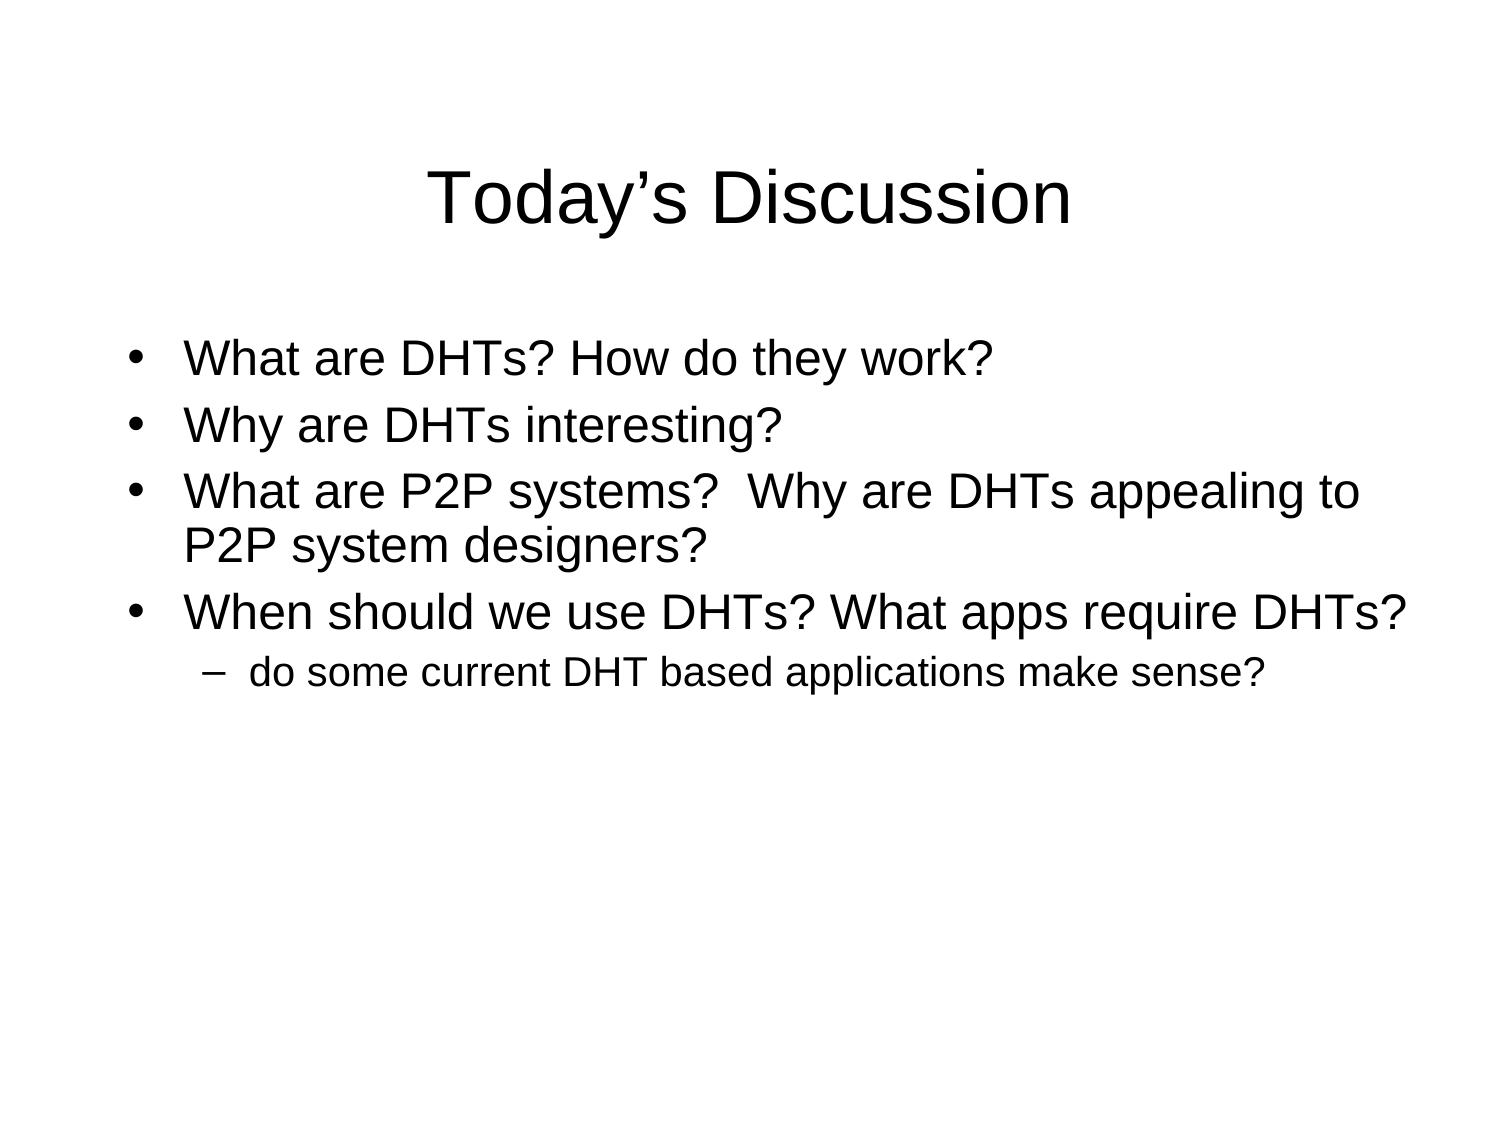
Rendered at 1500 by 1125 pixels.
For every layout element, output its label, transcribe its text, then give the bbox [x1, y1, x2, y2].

title Today’s Discussion [112, 99, 1388, 288]
list What are DHTs? How do they work? Why are DHTs interesting? What are P2P systems? Why are DHTs appealing to P2P system designers? When should we use DHTs? What apps require DHTs? do some current DHT based applications make sense? [112, 324, 1438, 1000]
